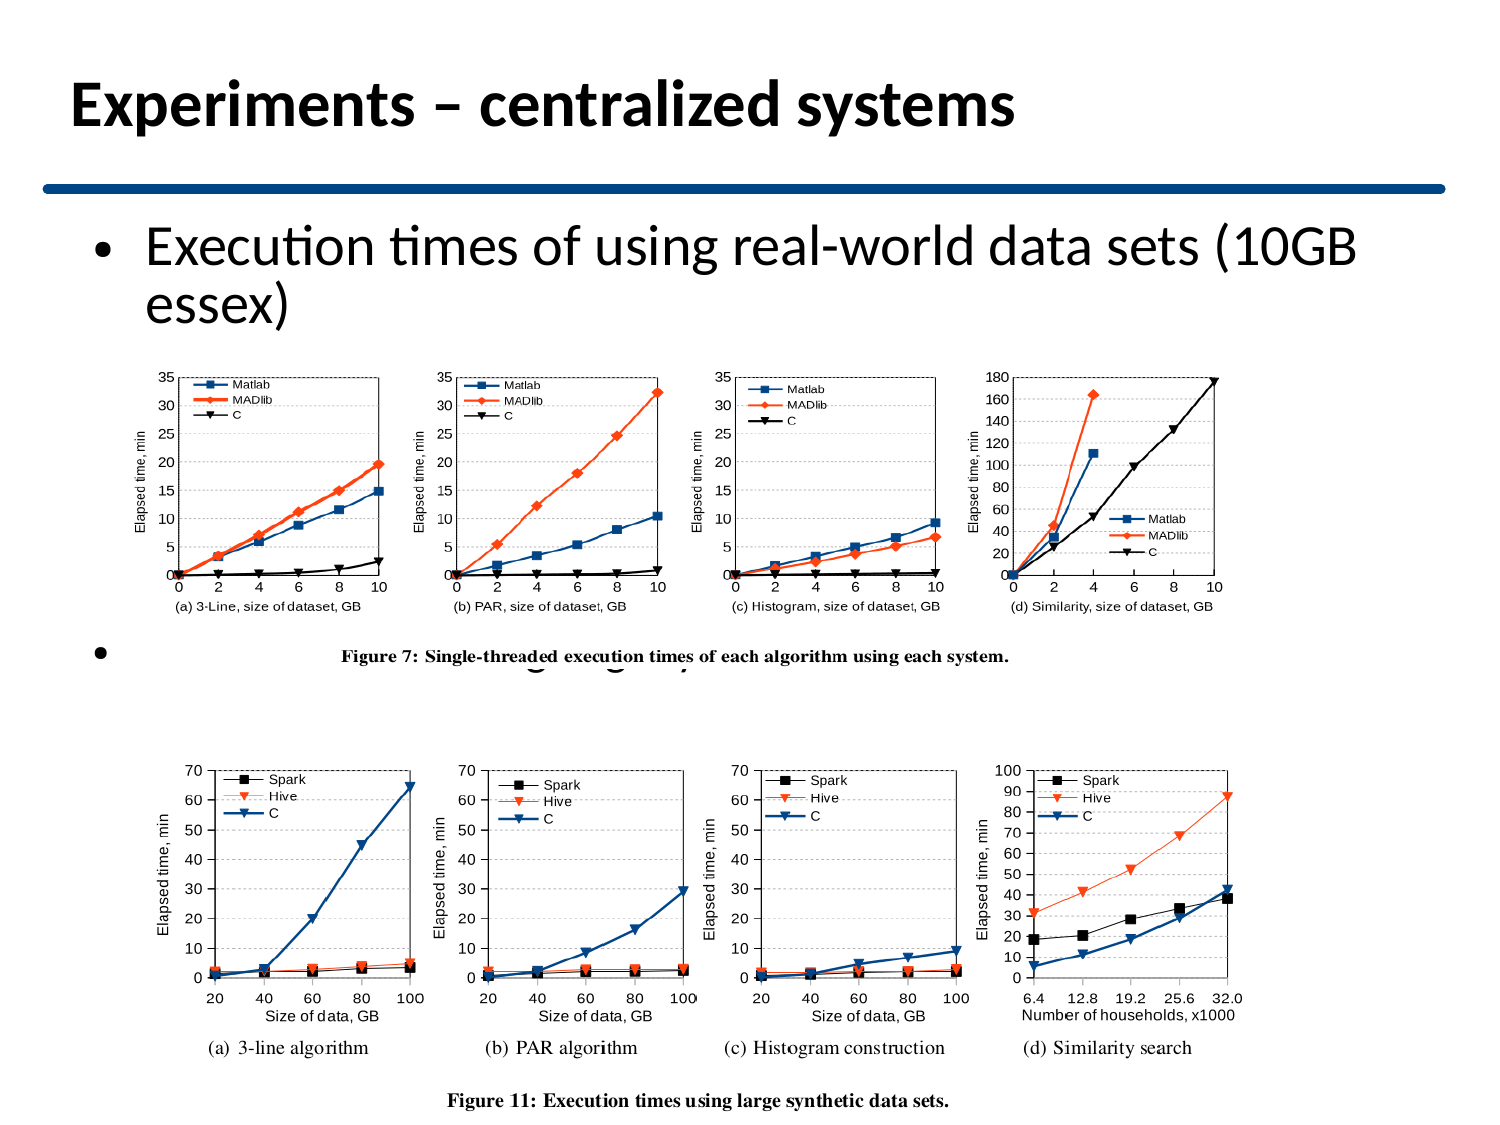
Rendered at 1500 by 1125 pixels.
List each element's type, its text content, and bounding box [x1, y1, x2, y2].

picture [141, 755, 1252, 1123]
title Experiments – centralized systems [70, 0, 1453, 231]
picture [128, 361, 1227, 669]
list Execution times of using real-world data sets (10GB essex) Execution times using large synthetic data sets. [75, 221, 1425, 875]
